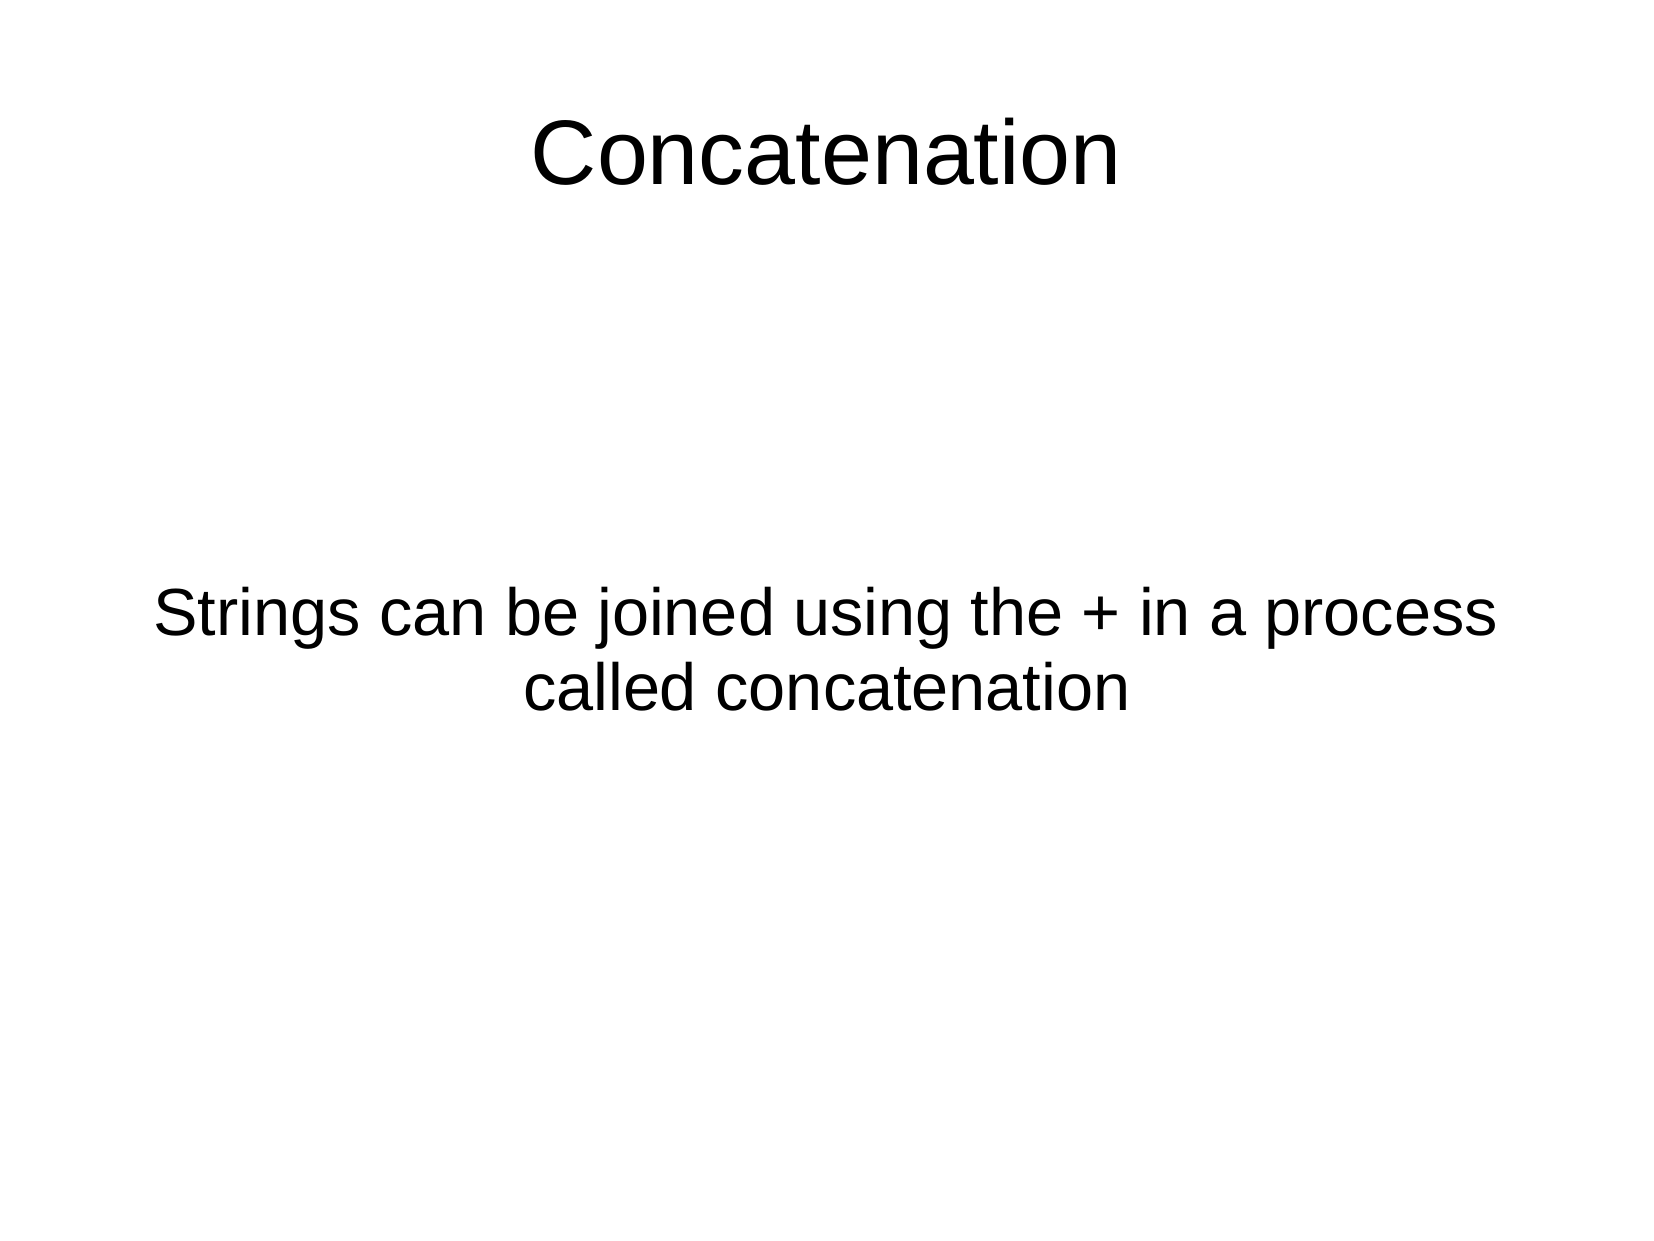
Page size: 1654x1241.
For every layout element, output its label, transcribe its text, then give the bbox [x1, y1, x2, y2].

subtitle Strings can be joined using the + in a process called concatenation [82, 290, 1571, 1010]
title Concatenation [82, 49, 1571, 257]
